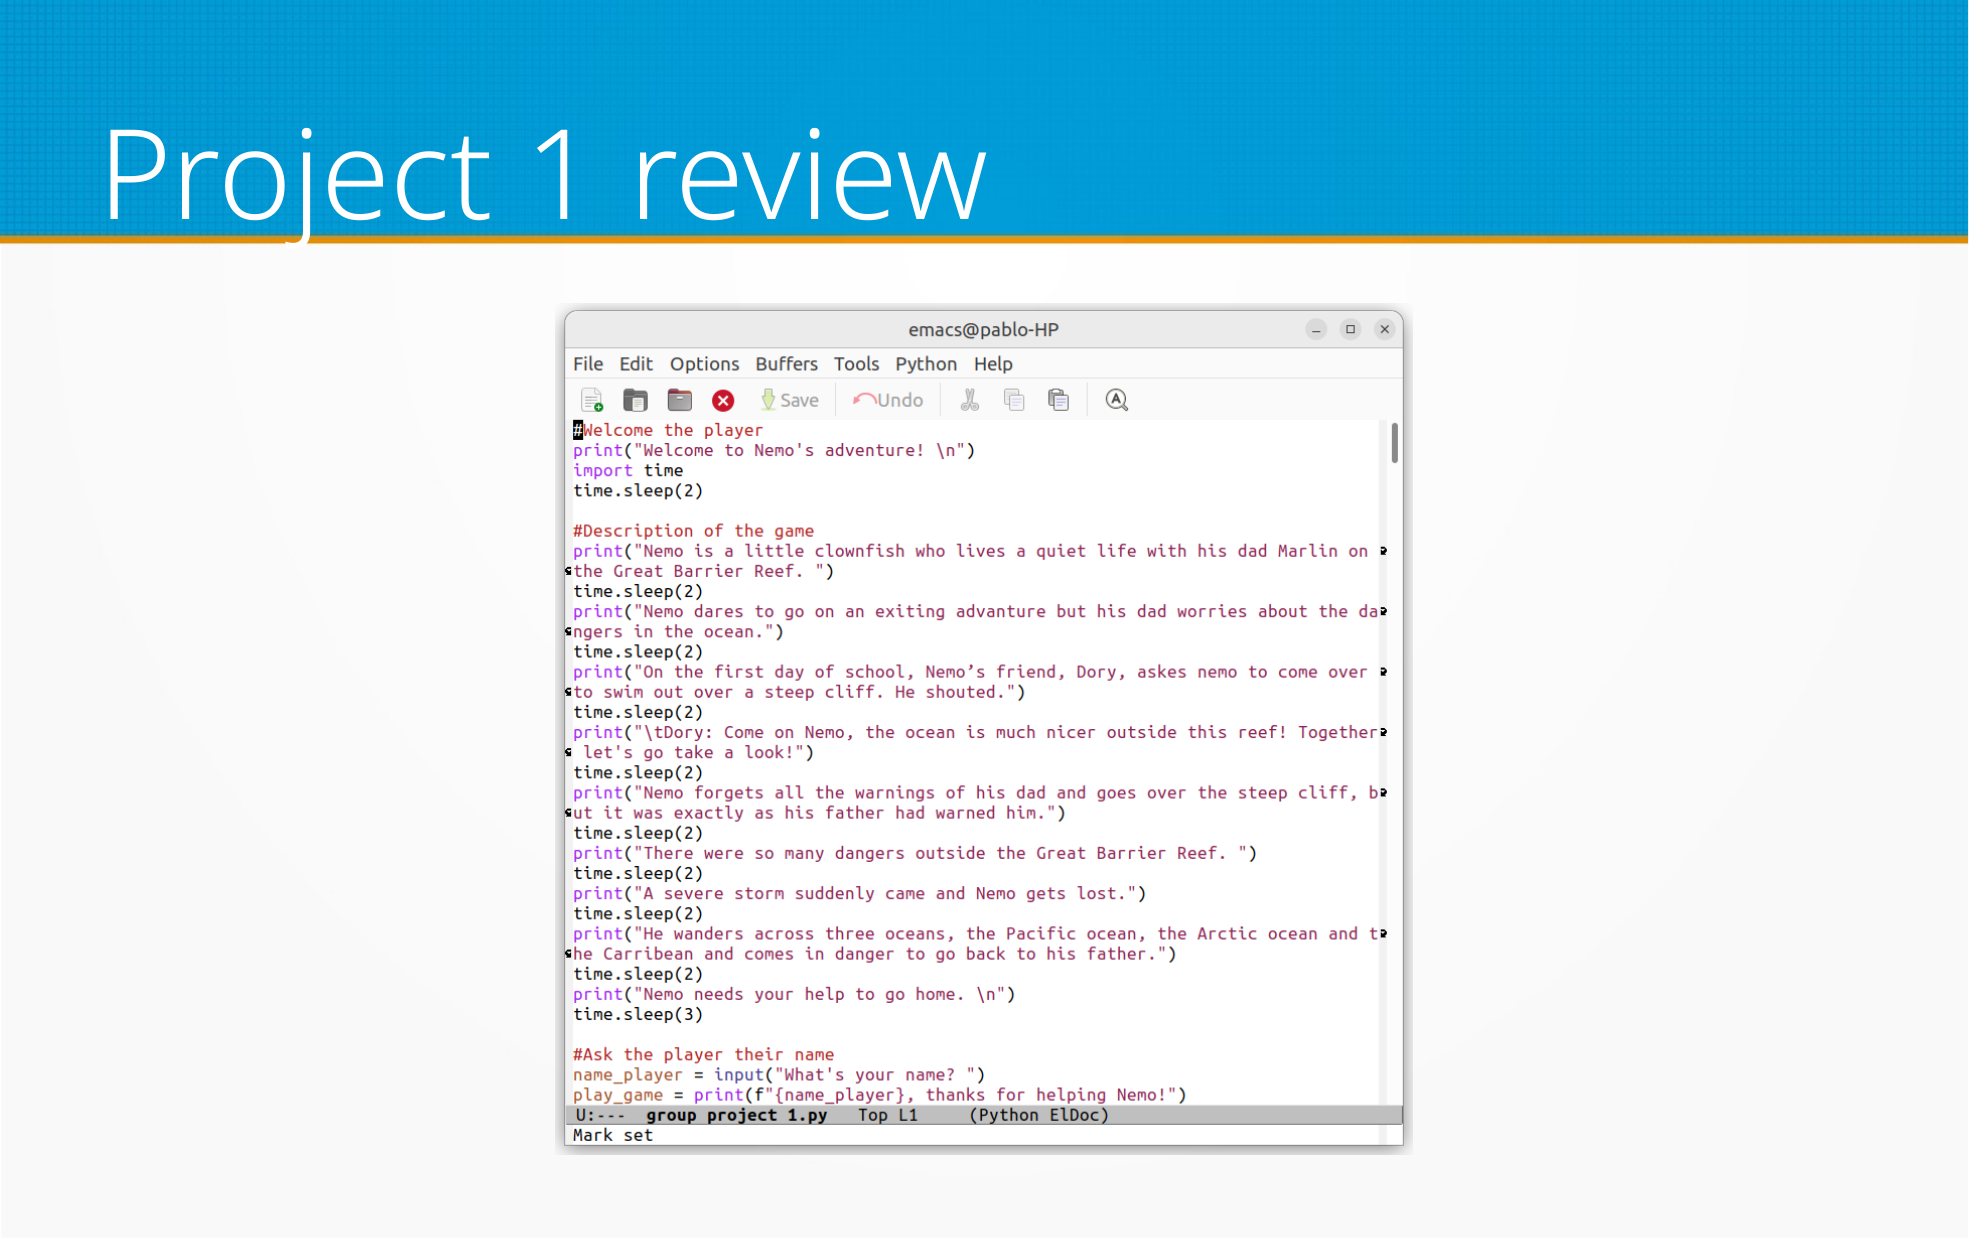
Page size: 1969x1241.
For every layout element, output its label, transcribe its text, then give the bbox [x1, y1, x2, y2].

picture [0, 233, 1969, 1241]
title Project 1 review [98, 49, 1870, 257]
list [98, 290, 1870, 1010]
